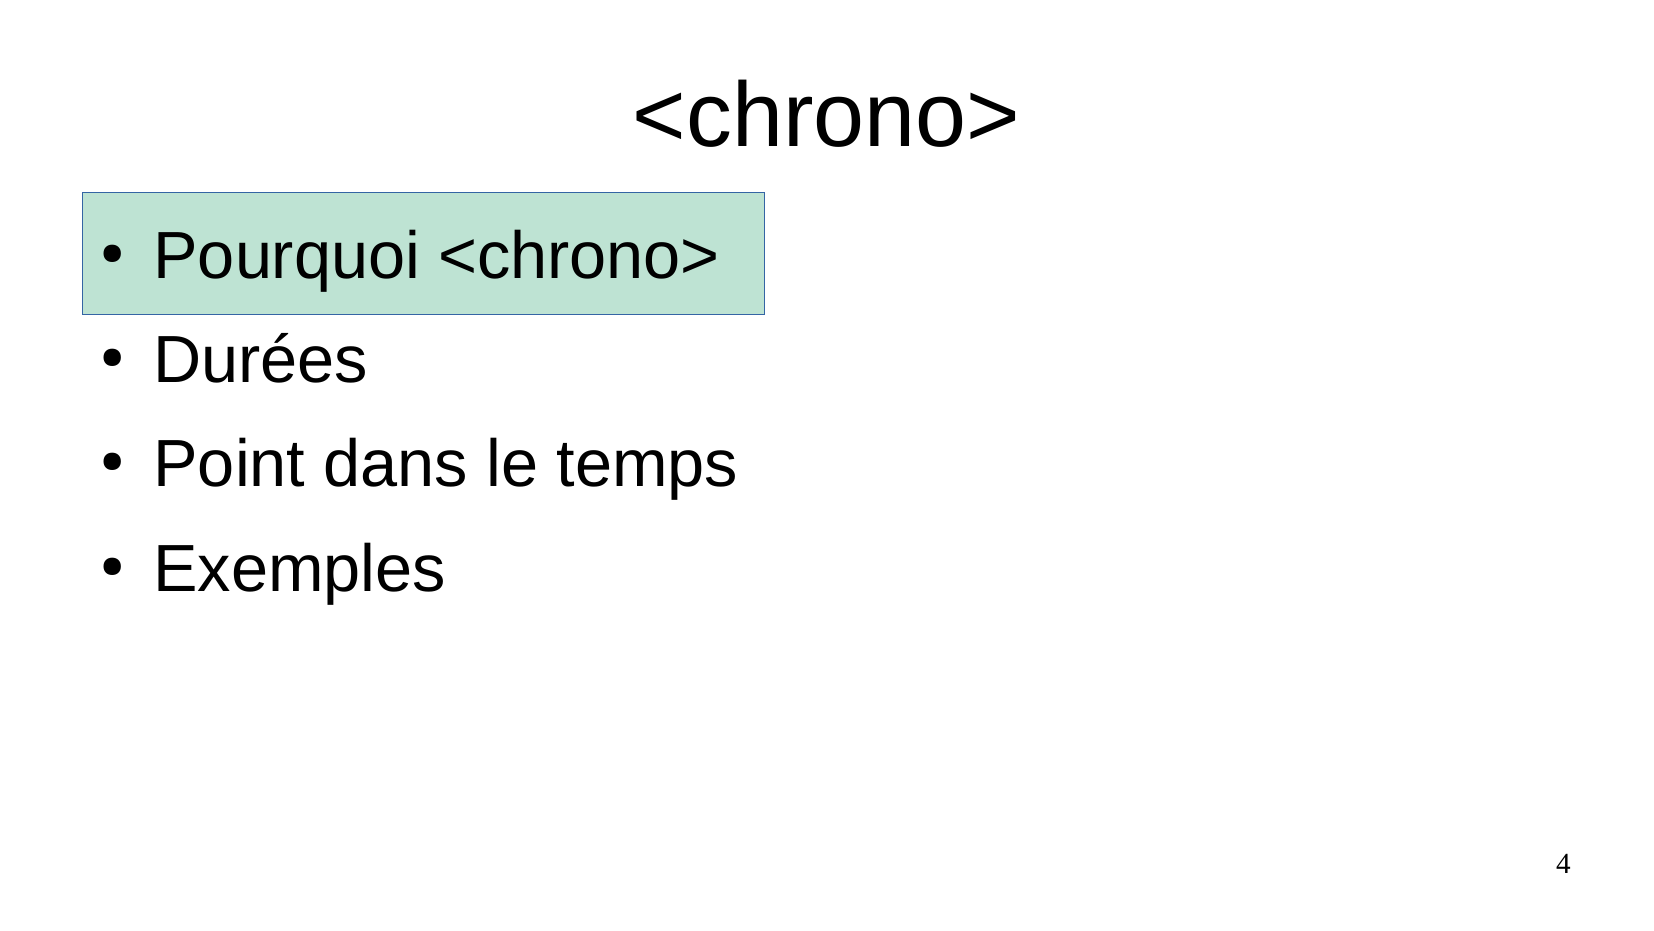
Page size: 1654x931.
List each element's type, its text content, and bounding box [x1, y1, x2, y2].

list Pourquoi <chrono> Durées Point dans le temps Exemples [82, 217, 1571, 758]
title <chrono> [82, 37, 1571, 193]
text_box [82, 193, 765, 217]
